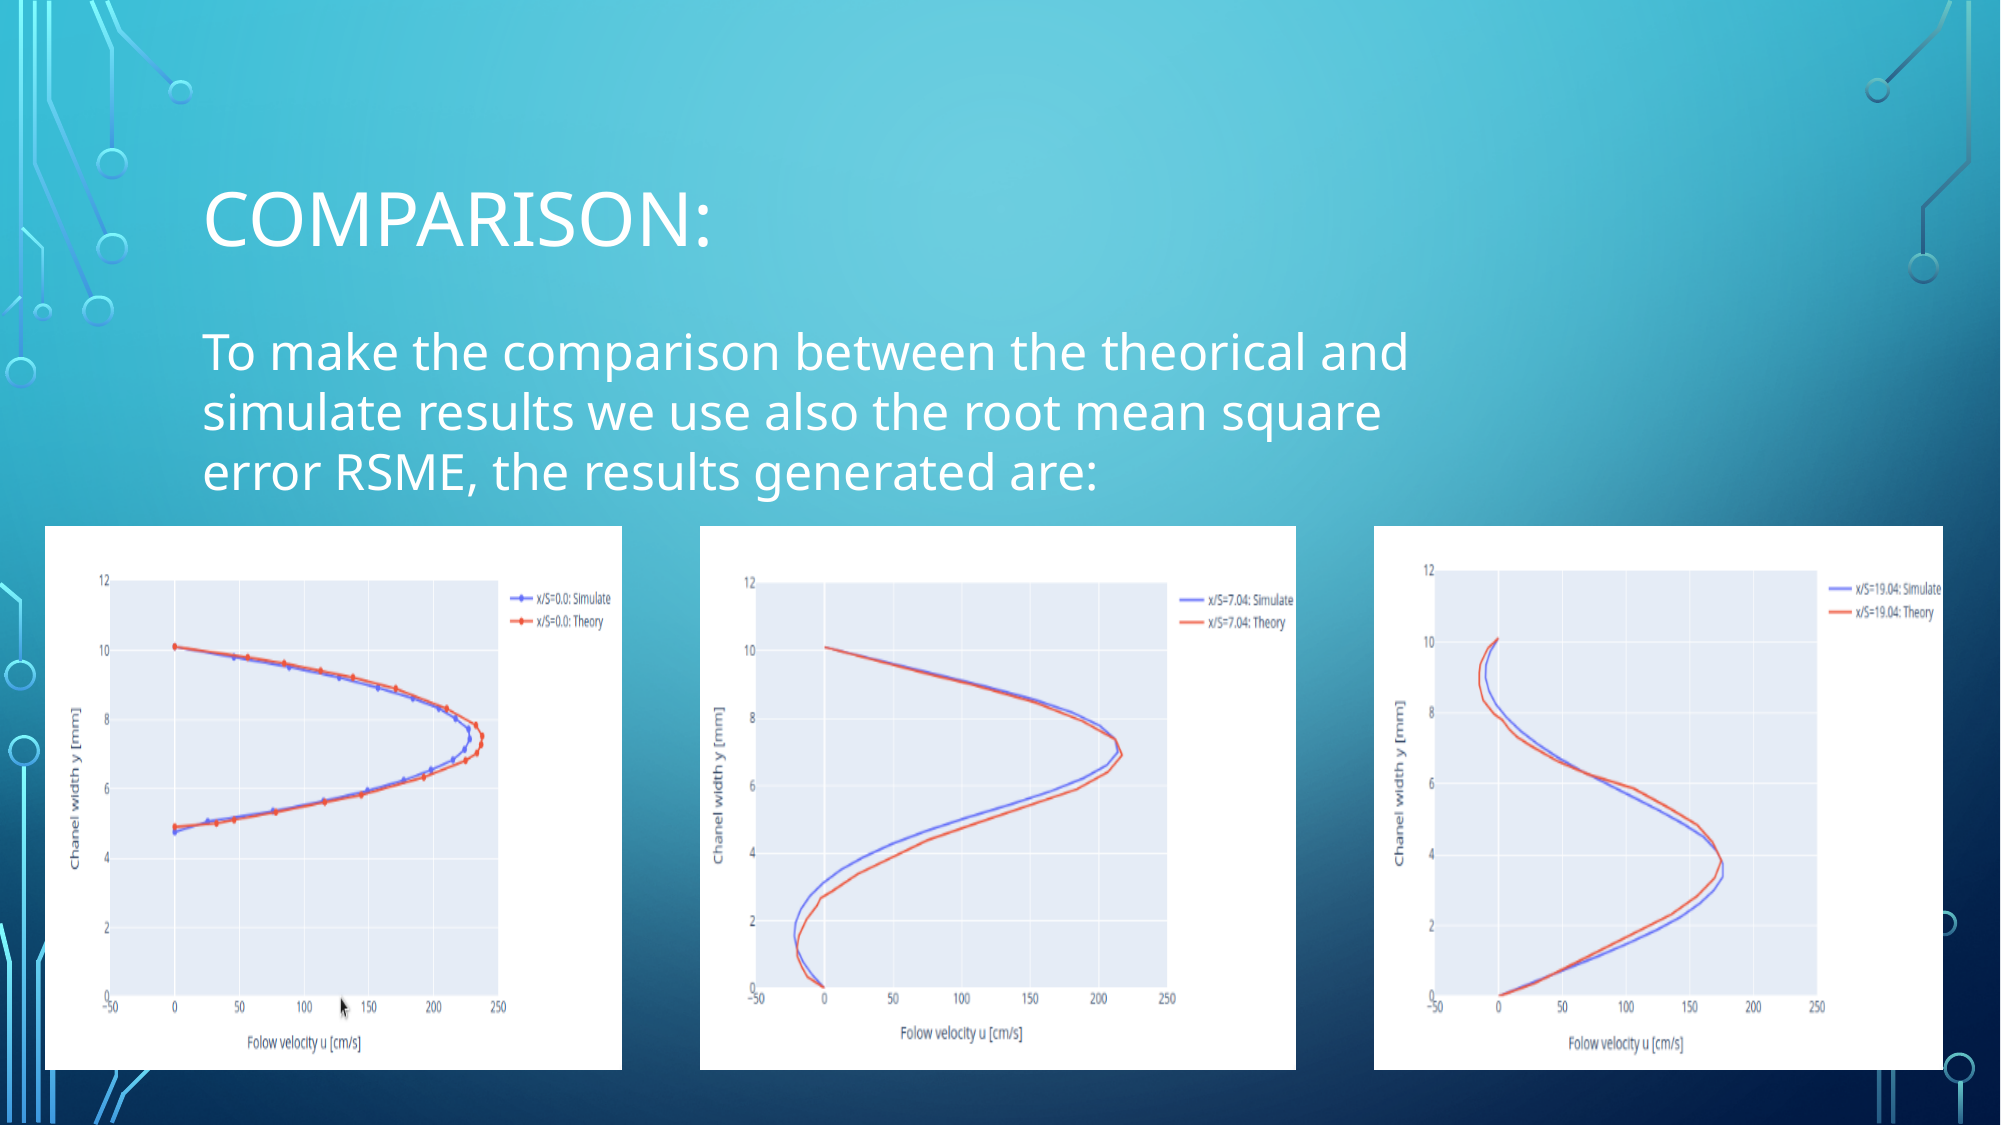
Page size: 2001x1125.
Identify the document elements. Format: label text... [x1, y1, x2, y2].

title Comparison: [187, 101, 1813, 344]
picture [45, 526, 622, 1070]
list To make the comparison between the theorical and simulate results we use also the root mean square error RSME, the results generated are: [187, 312, 1468, 510]
picture [1374, 526, 1943, 1070]
picture [700, 526, 1296, 1070]
